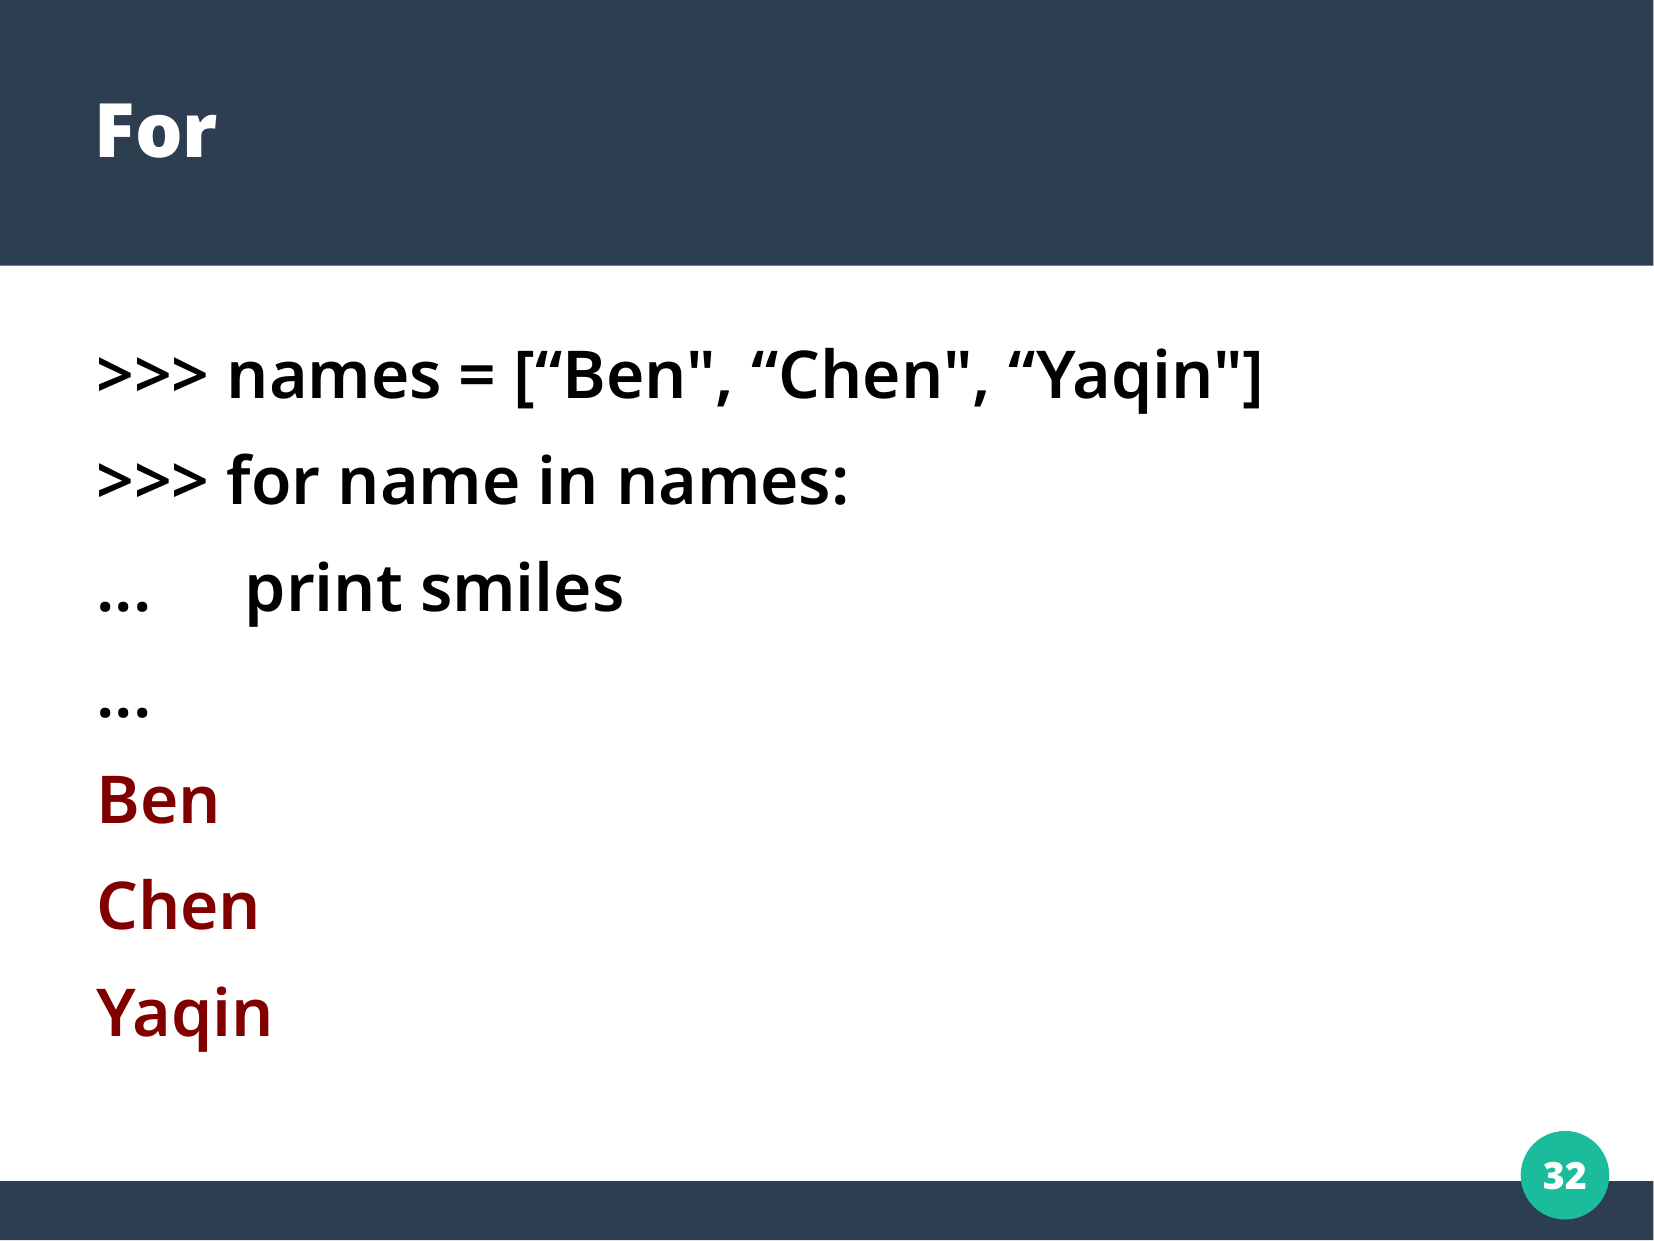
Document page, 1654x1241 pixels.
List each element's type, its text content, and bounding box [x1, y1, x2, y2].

list >>> names = [“Ben", “Chen", “Yaqin"] >>> for name in names: ... print smiles ... Ben Chen Yaqin [81, 320, 1432, 1064]
title For [59, 49, 1595, 207]
